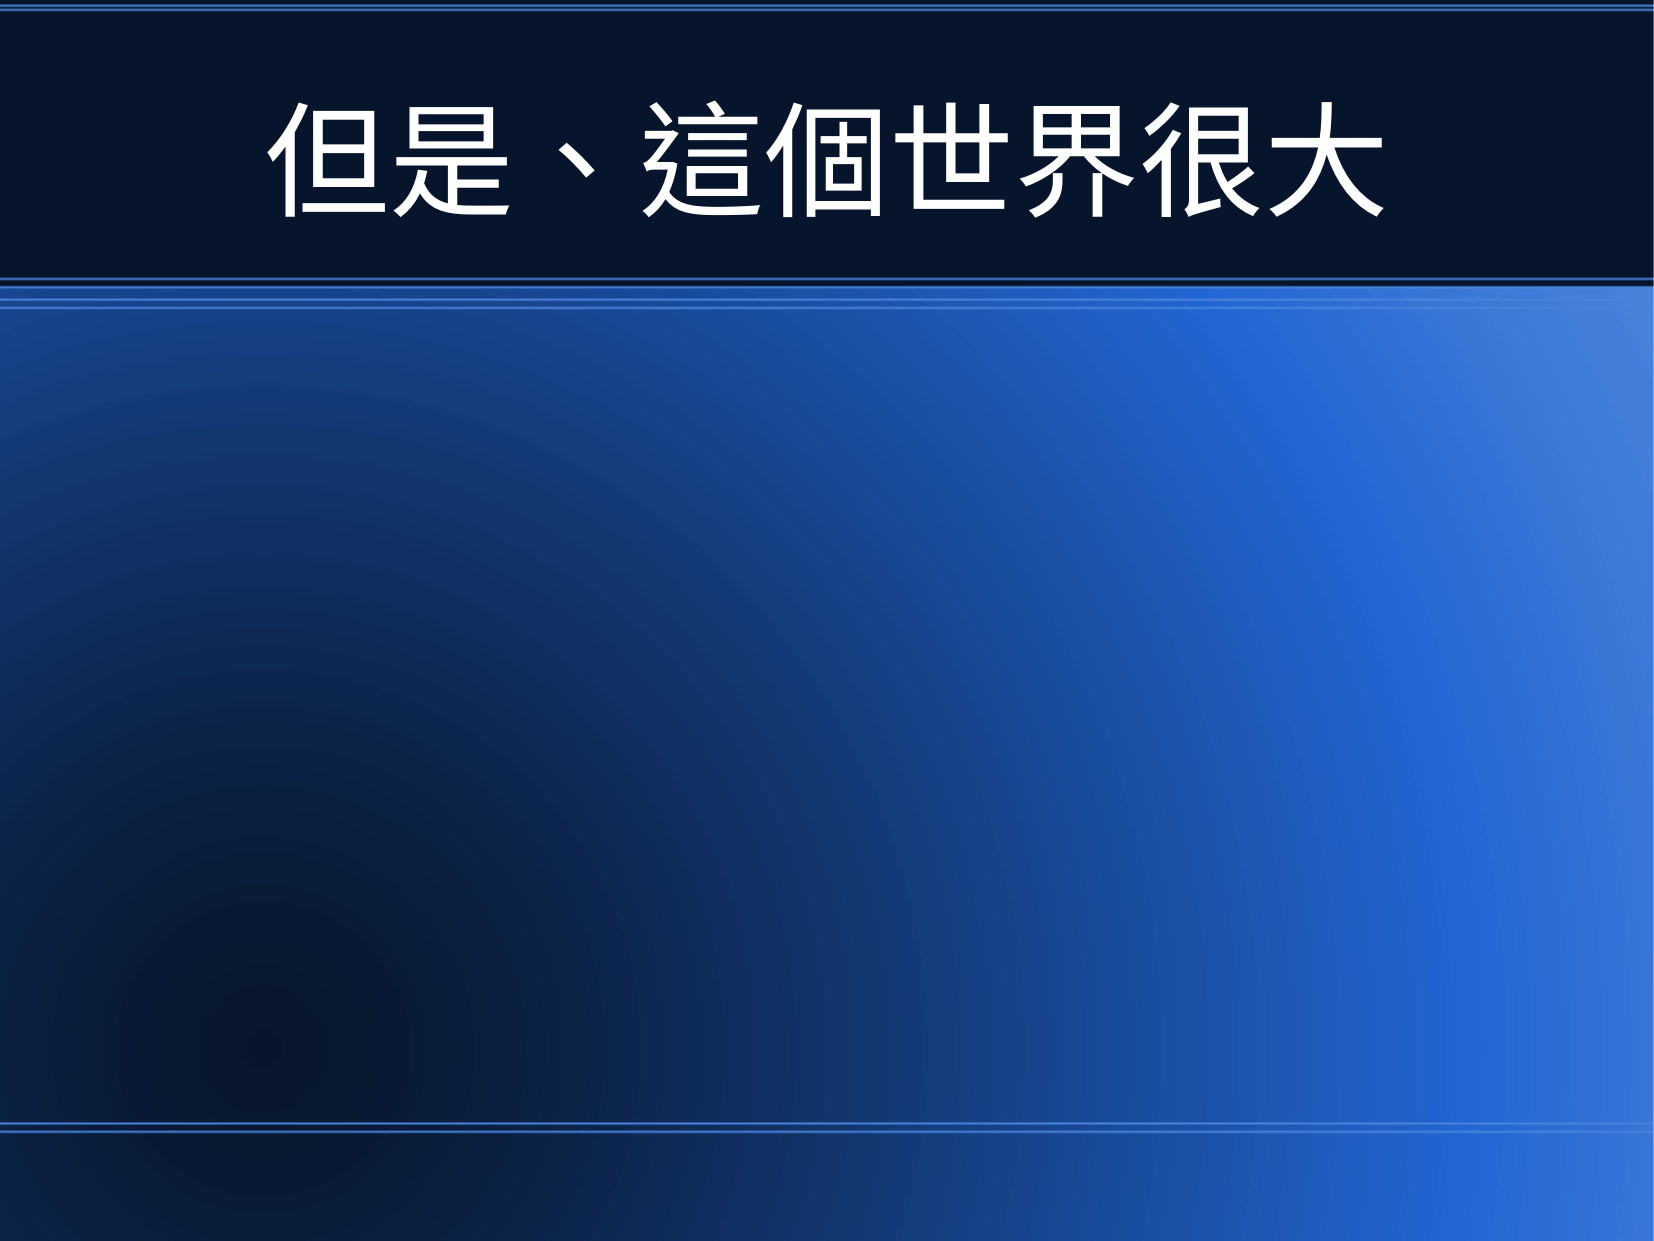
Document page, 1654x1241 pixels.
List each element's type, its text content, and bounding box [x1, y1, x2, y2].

picture [0, 0, 1654, 1241]
title 但是、這個世界很大 [82, 49, 1571, 257]
